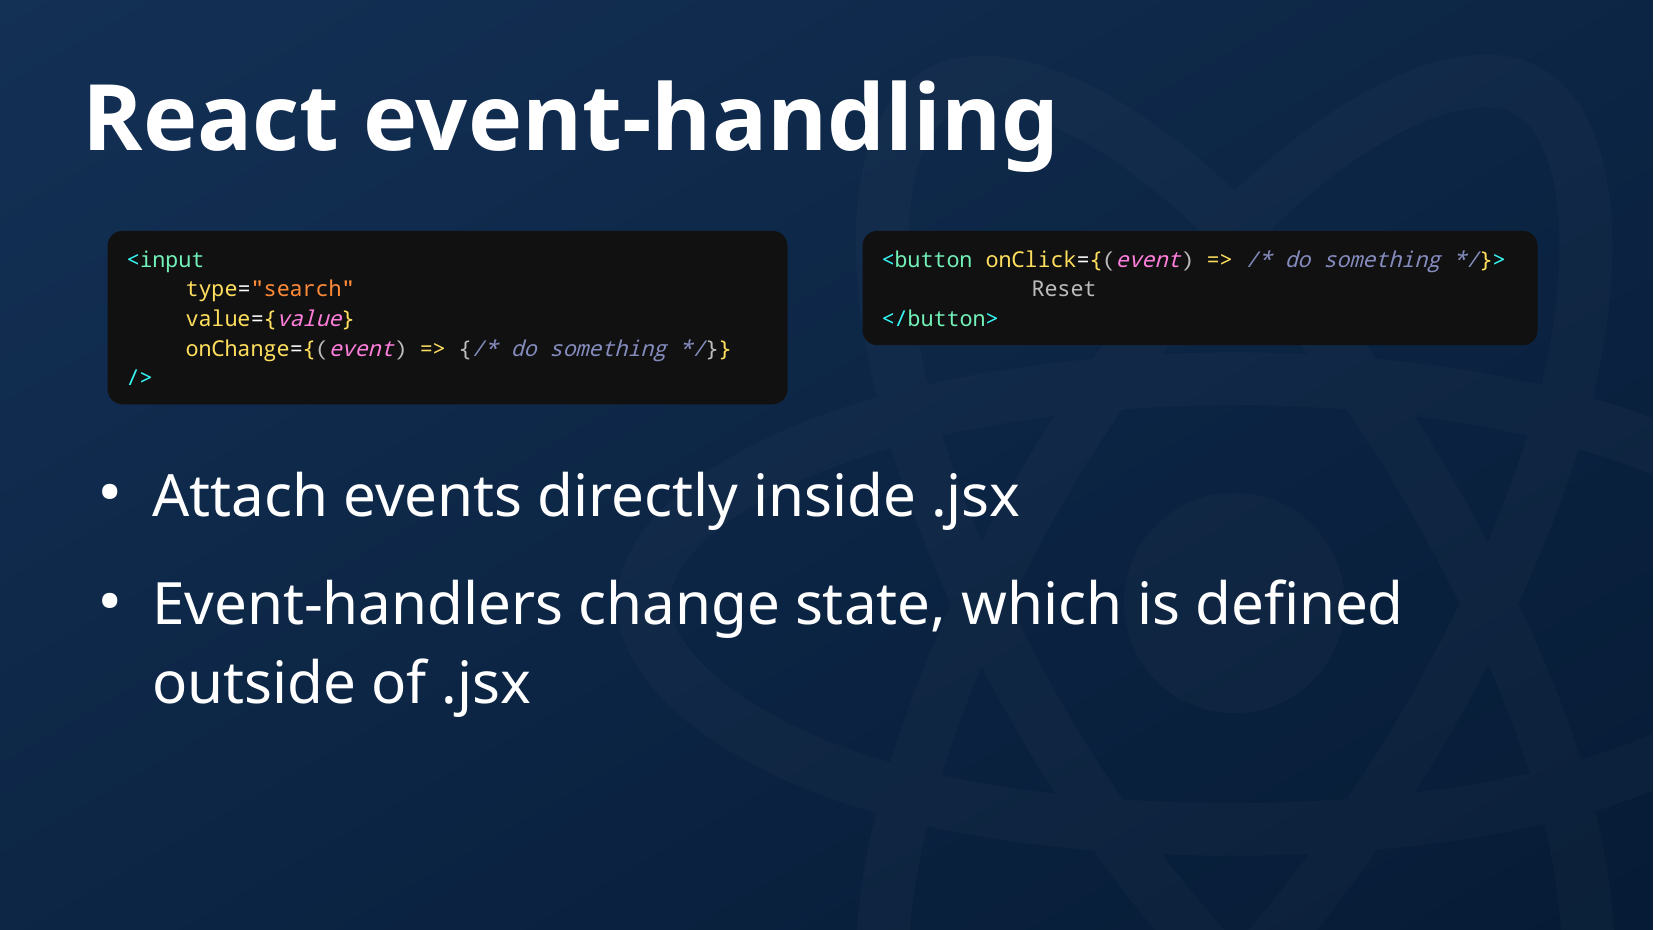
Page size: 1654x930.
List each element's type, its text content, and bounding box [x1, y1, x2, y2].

text_box <input type="search" value={value} onChange={(event) => {/* do something */}} /> [107, 230, 788, 405]
list Attach events directly inside .jsx Event-handlers change state, which is defined outside of .jsx [81, 453, 1570, 867]
text_box <button onClick={(event) => /* do something */}> Reset </button> [862, 230, 1538, 346]
title React event-handling [82, 37, 1571, 193]
